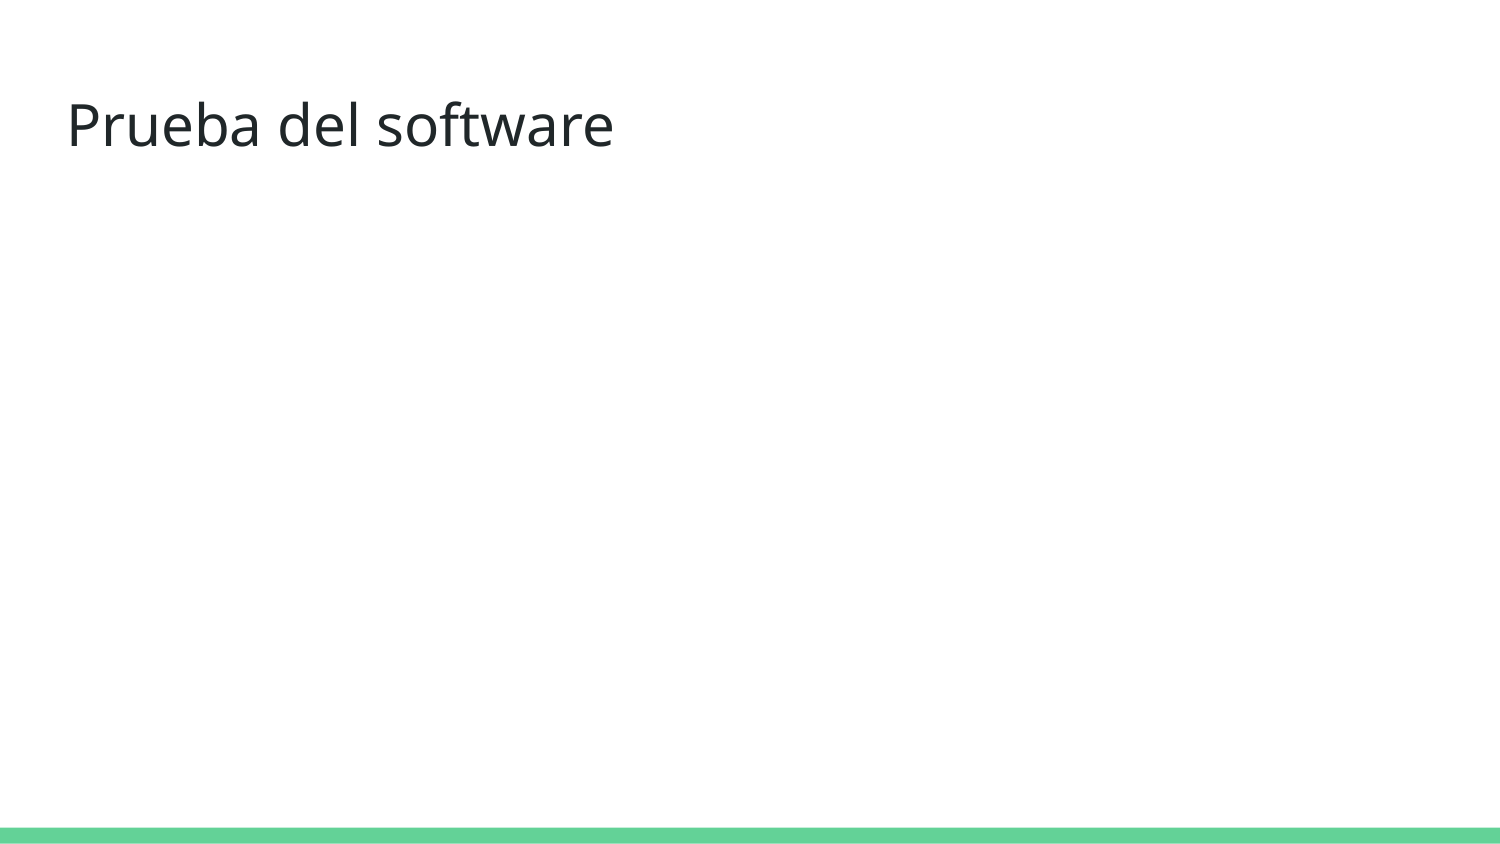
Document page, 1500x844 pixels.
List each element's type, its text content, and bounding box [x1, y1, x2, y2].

title Prueba del software [51, 72, 1449, 167]
